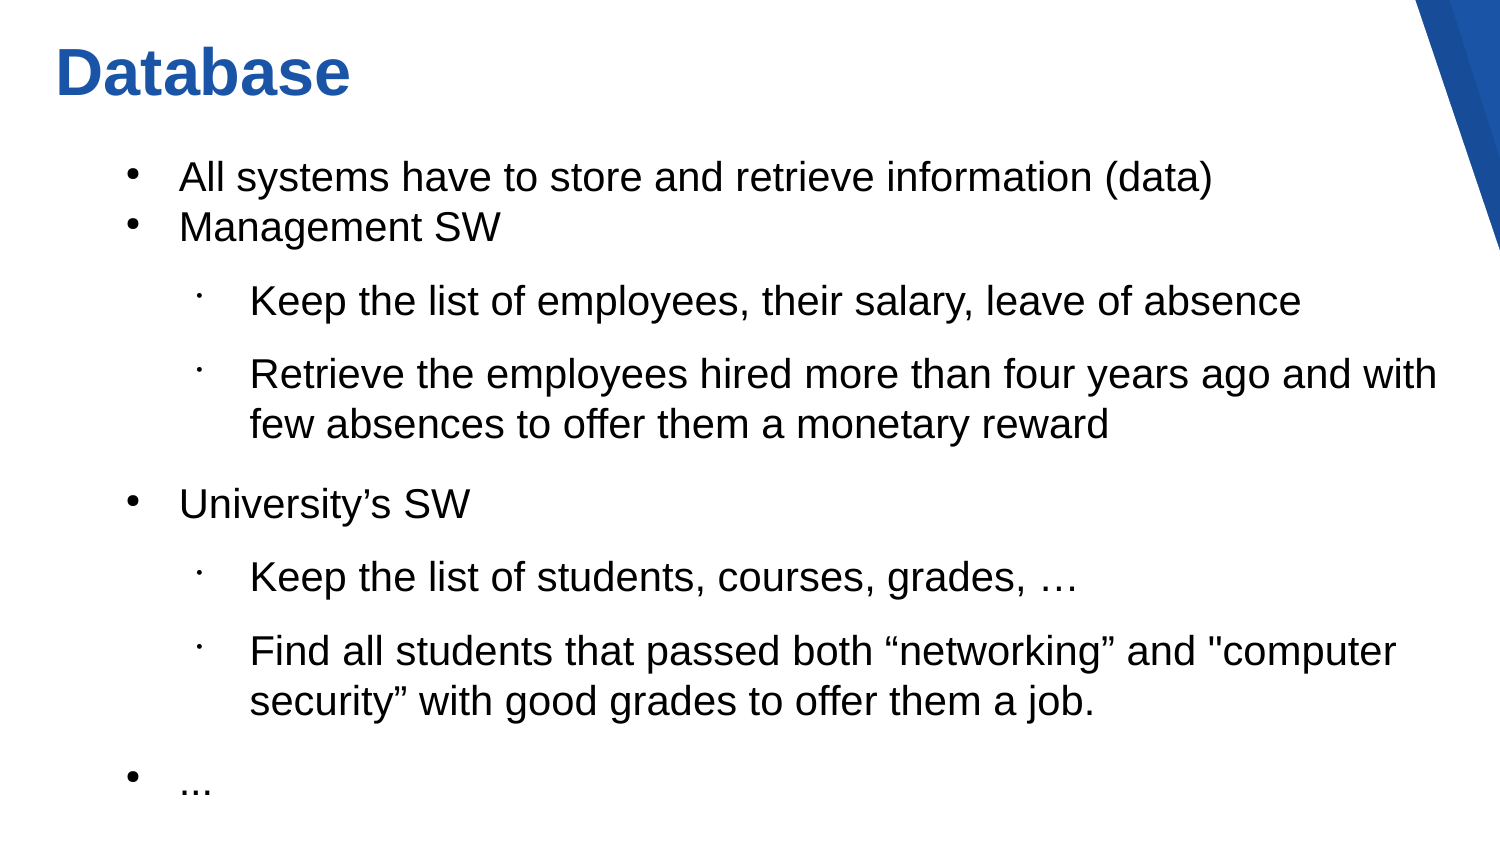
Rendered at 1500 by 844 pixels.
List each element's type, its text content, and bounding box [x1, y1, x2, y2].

title Database [40, 56, 1231, 124]
list All systems have to store and retrieve information (data) Management SW Keep the list of employees, their salary, leave of absence Retrieve the employees hired more than four years ago and with few absences to offer them a monetary reward University’s SW Keep the list of students, courses, grades, … Find all students that passed both “networking” and "computer security” with good grades to offer them a job. ... [92, 134, 1459, 830]
